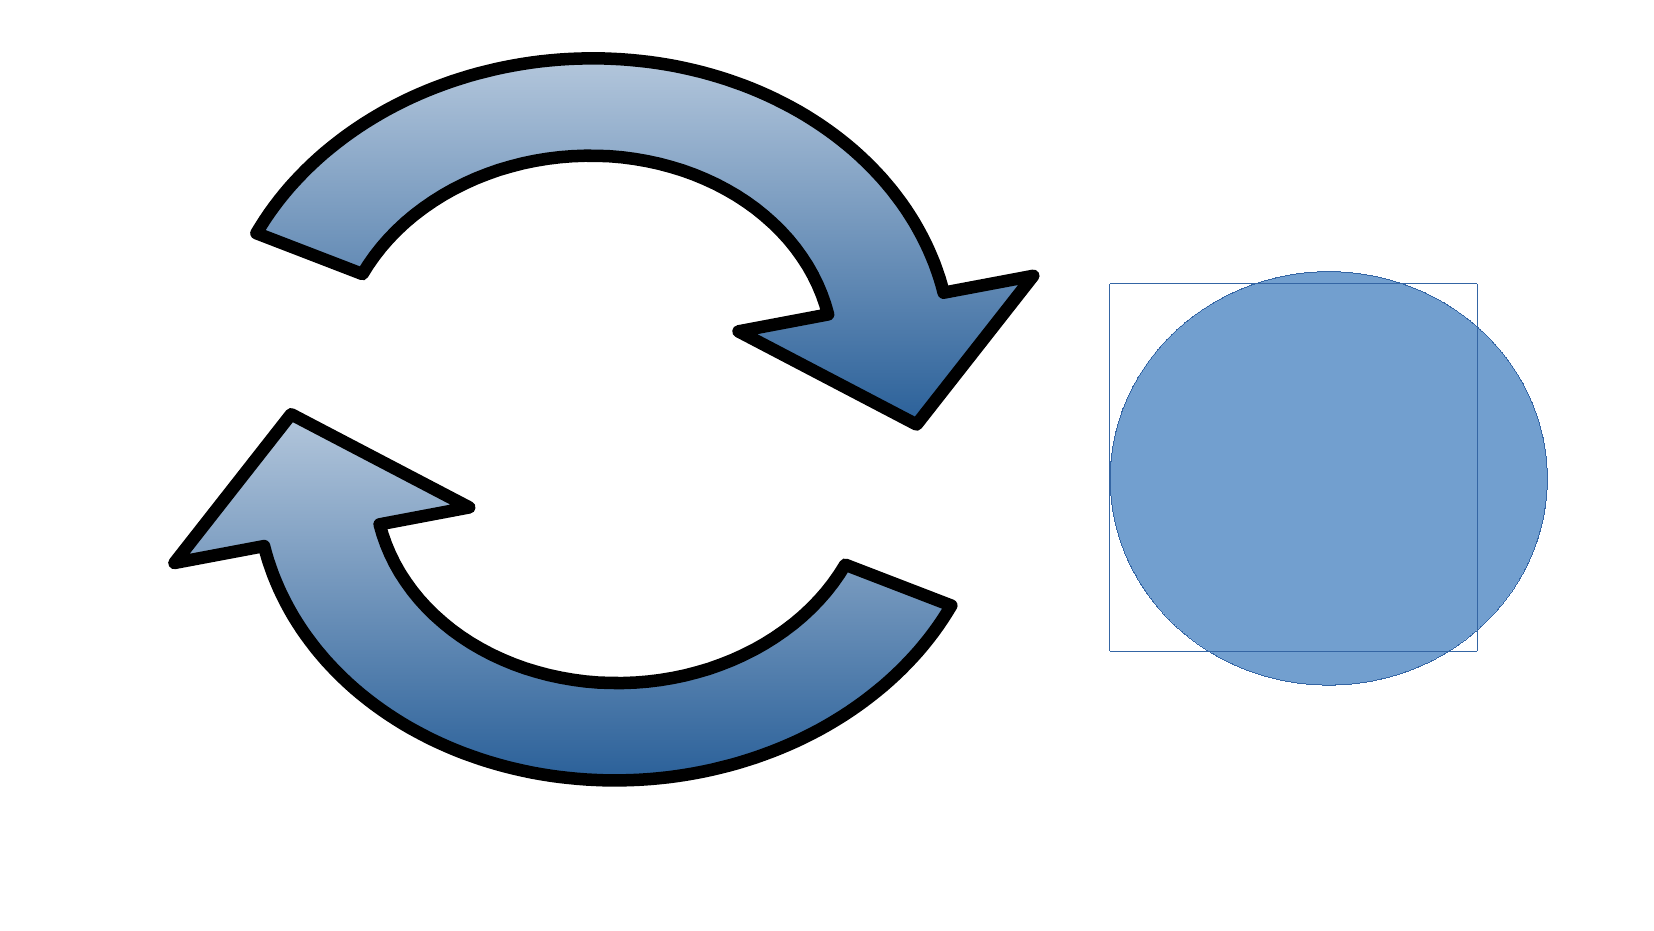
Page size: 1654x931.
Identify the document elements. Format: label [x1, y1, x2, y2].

text_box [1210, 652, 1448, 686]
text_box [256, 58, 1034, 425]
text_box [174, 414, 952, 781]
text_box [1110, 284, 1477, 651]
text_box [1257, 271, 1401, 283]
text_box [1478, 327, 1548, 630]
